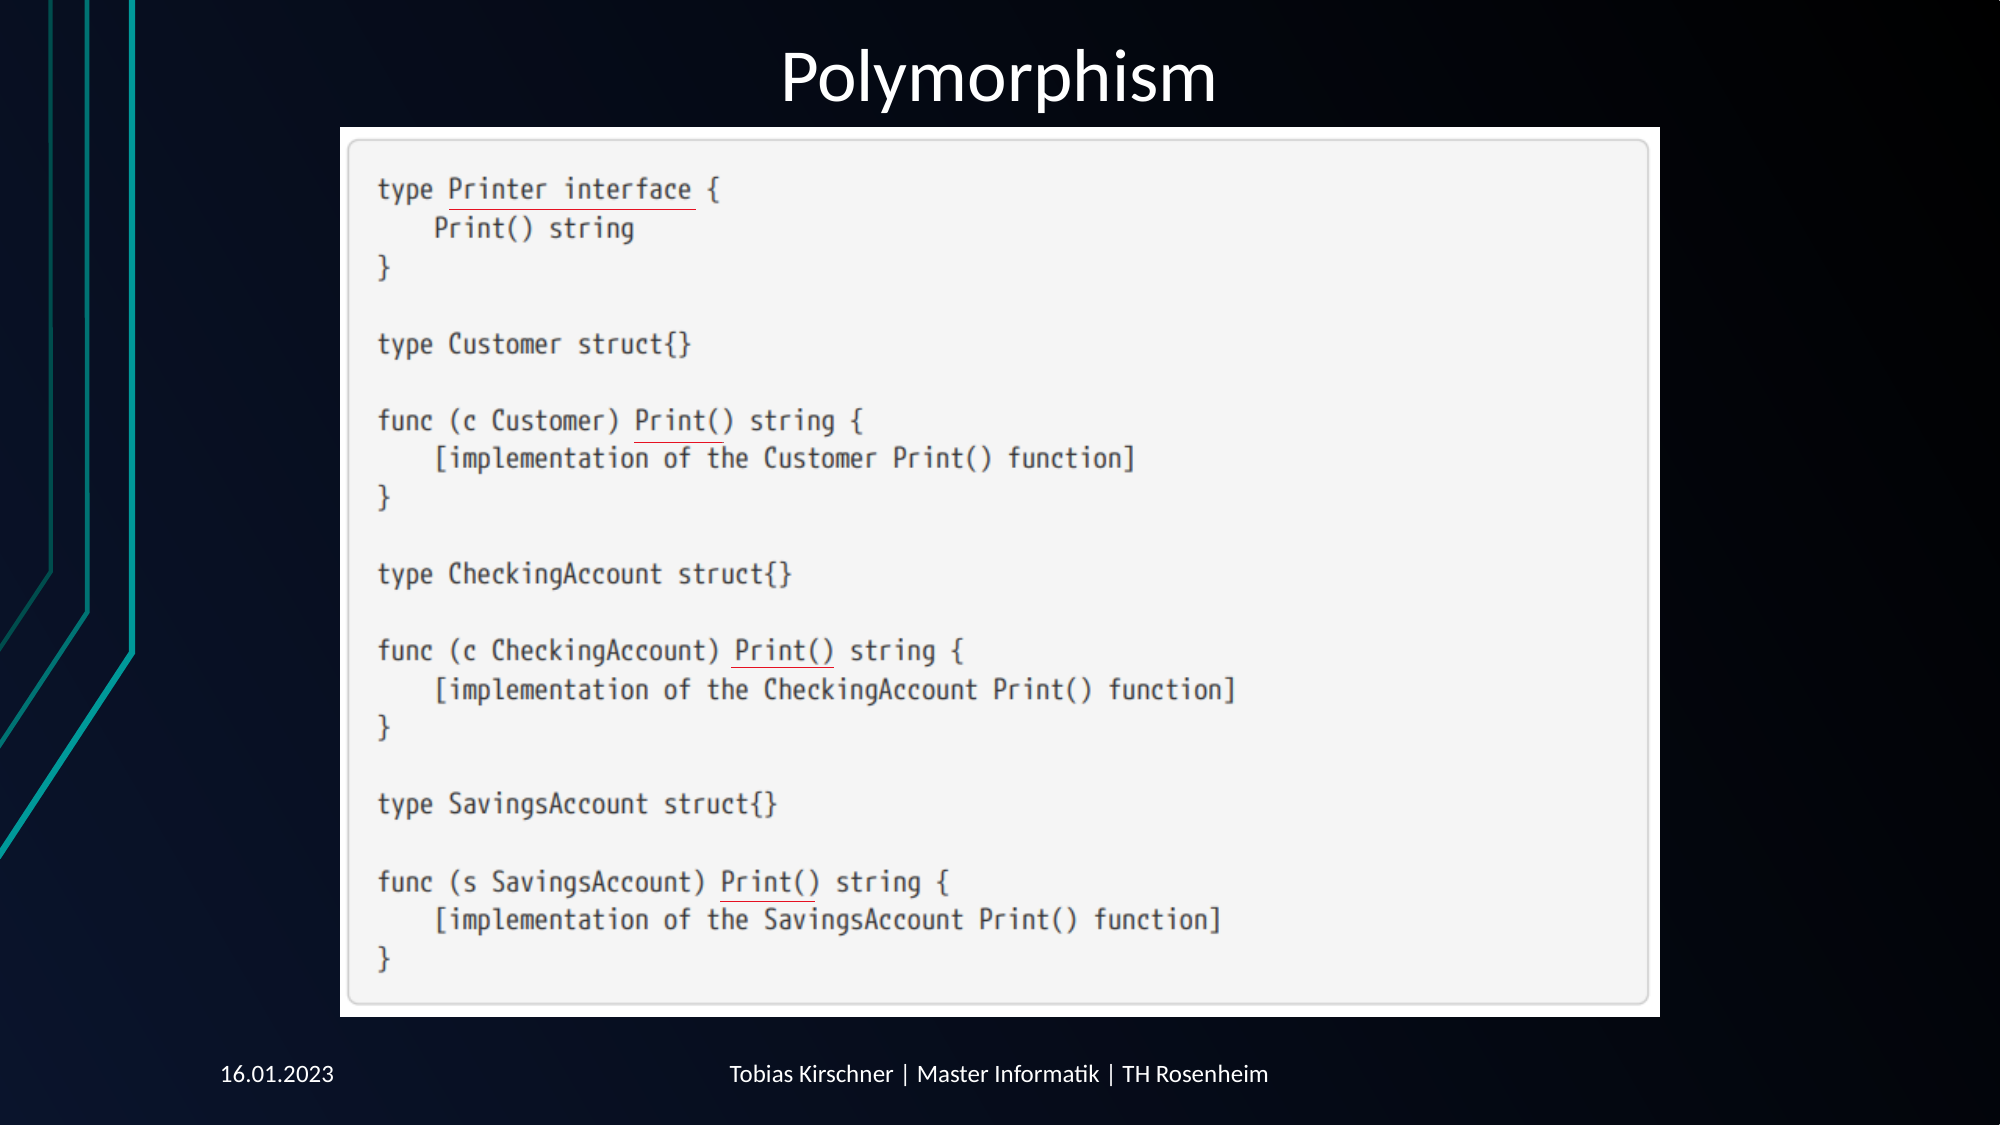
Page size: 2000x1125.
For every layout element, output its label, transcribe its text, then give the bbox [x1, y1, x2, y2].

text_box Tobias Kirschner | Master Informatik | TH Rosenheim [566, 1042, 1433, 1103]
text_box 16.01.2023 [199, 1042, 566, 1103]
picture [340, 127, 1660, 1017]
title Polymorphism [149, 10, 1850, 128]
